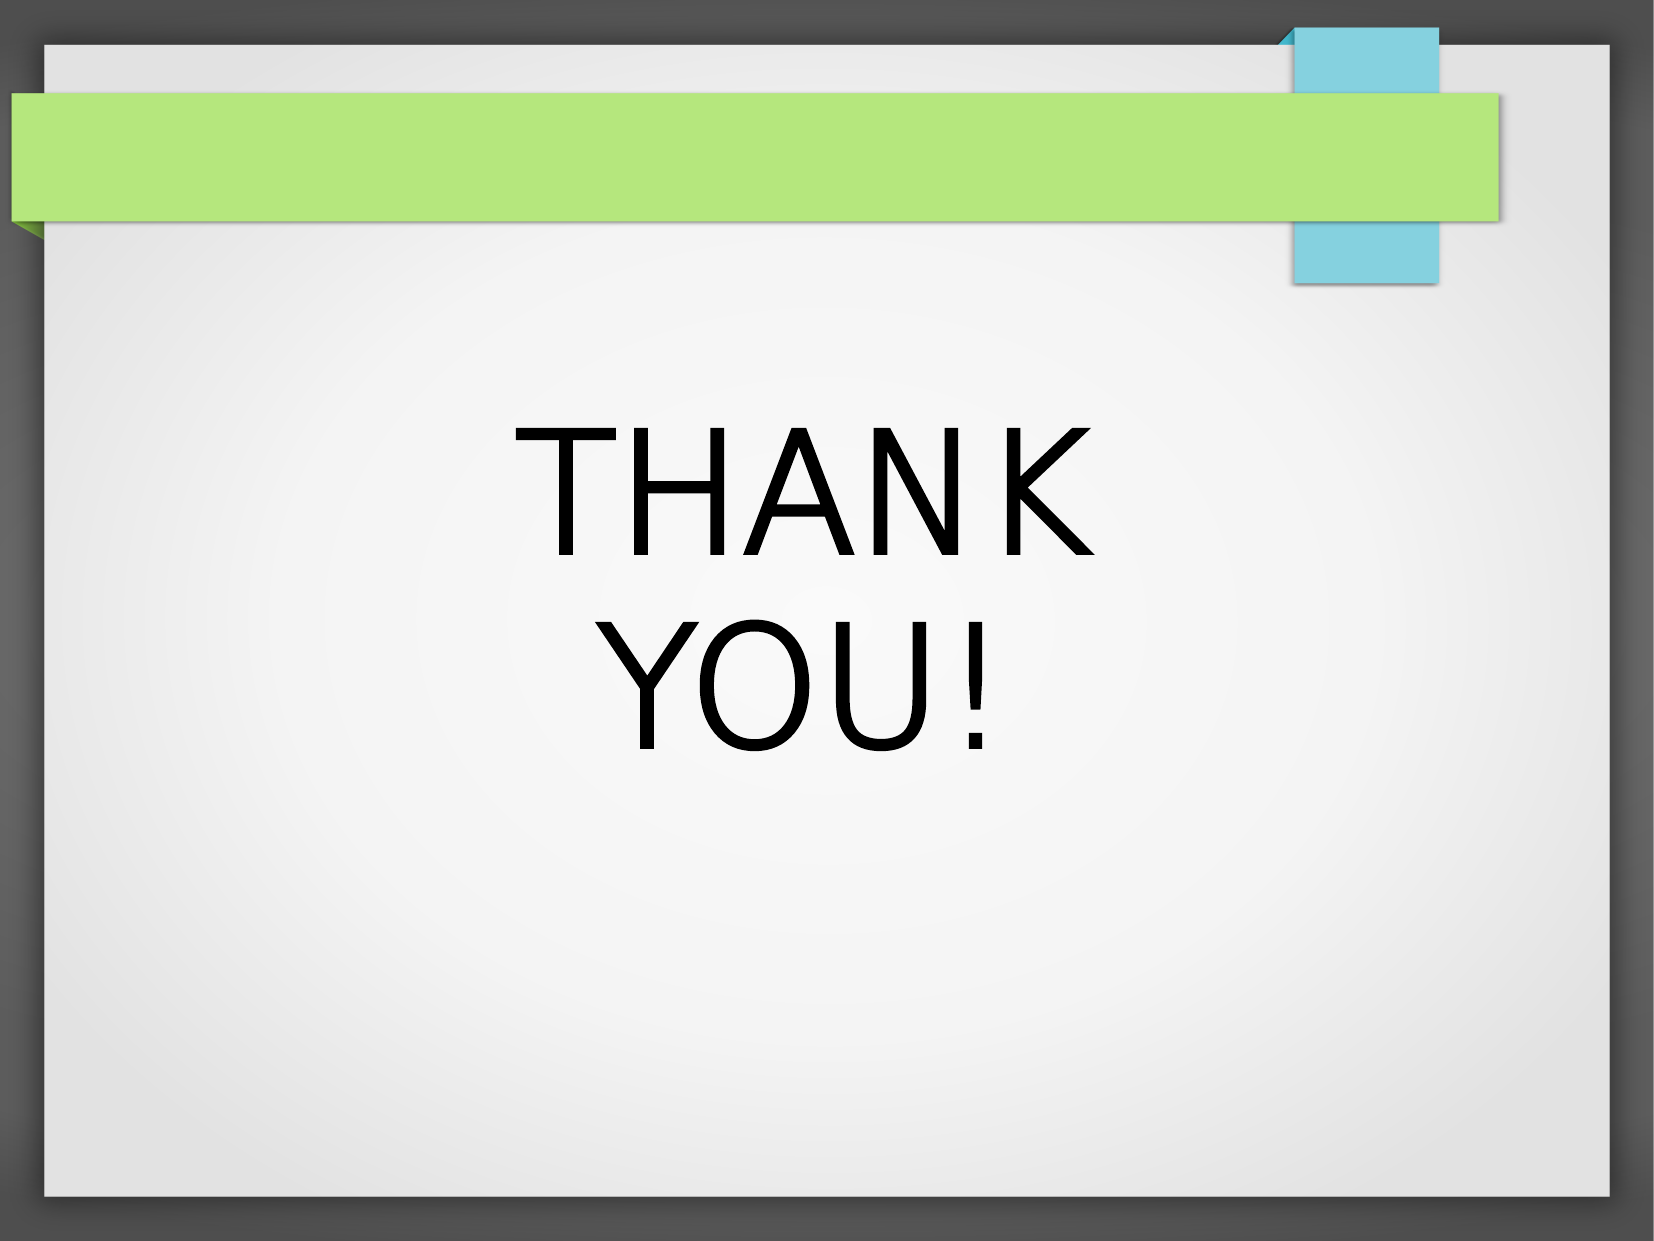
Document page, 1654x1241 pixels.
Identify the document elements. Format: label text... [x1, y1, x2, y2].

text_box THANK YOU! [315, 390, 1291, 794]
picture [0, 0, 1654, 1241]
